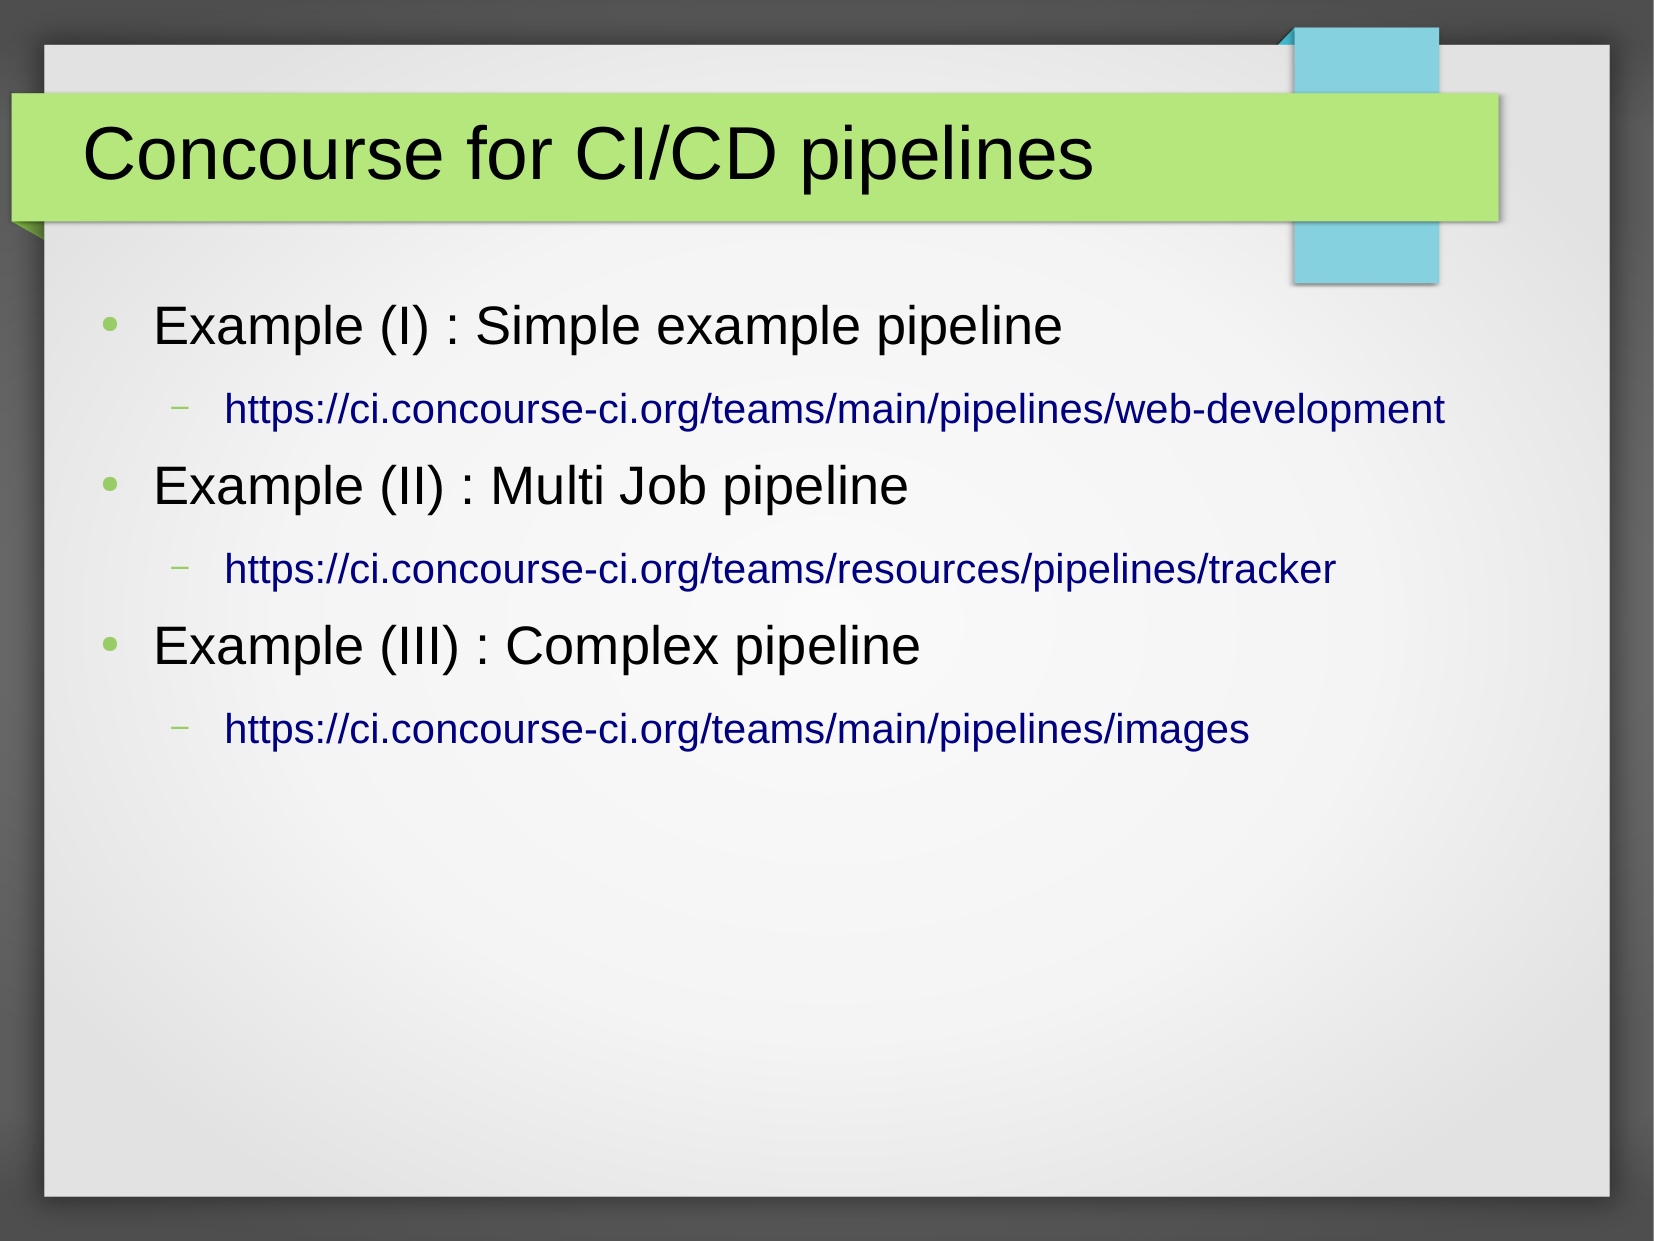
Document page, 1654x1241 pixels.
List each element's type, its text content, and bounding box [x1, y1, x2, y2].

picture [0, 0, 1654, 1241]
list Example (I) : Simple example pipeline https://ci.concourse-ci.org/teams/main/pipelines/web-development Example (II) : Multi Job pipeline https://ci.concourse-ci.org/teams/resources/pipelines/tracker Example (III) : Complex pipeline https://ci.concourse-ci.org/teams/main/pipelines/images [82, 295, 1571, 1015]
title Concourse for CI/CD pipelines [82, 94, 1264, 213]
